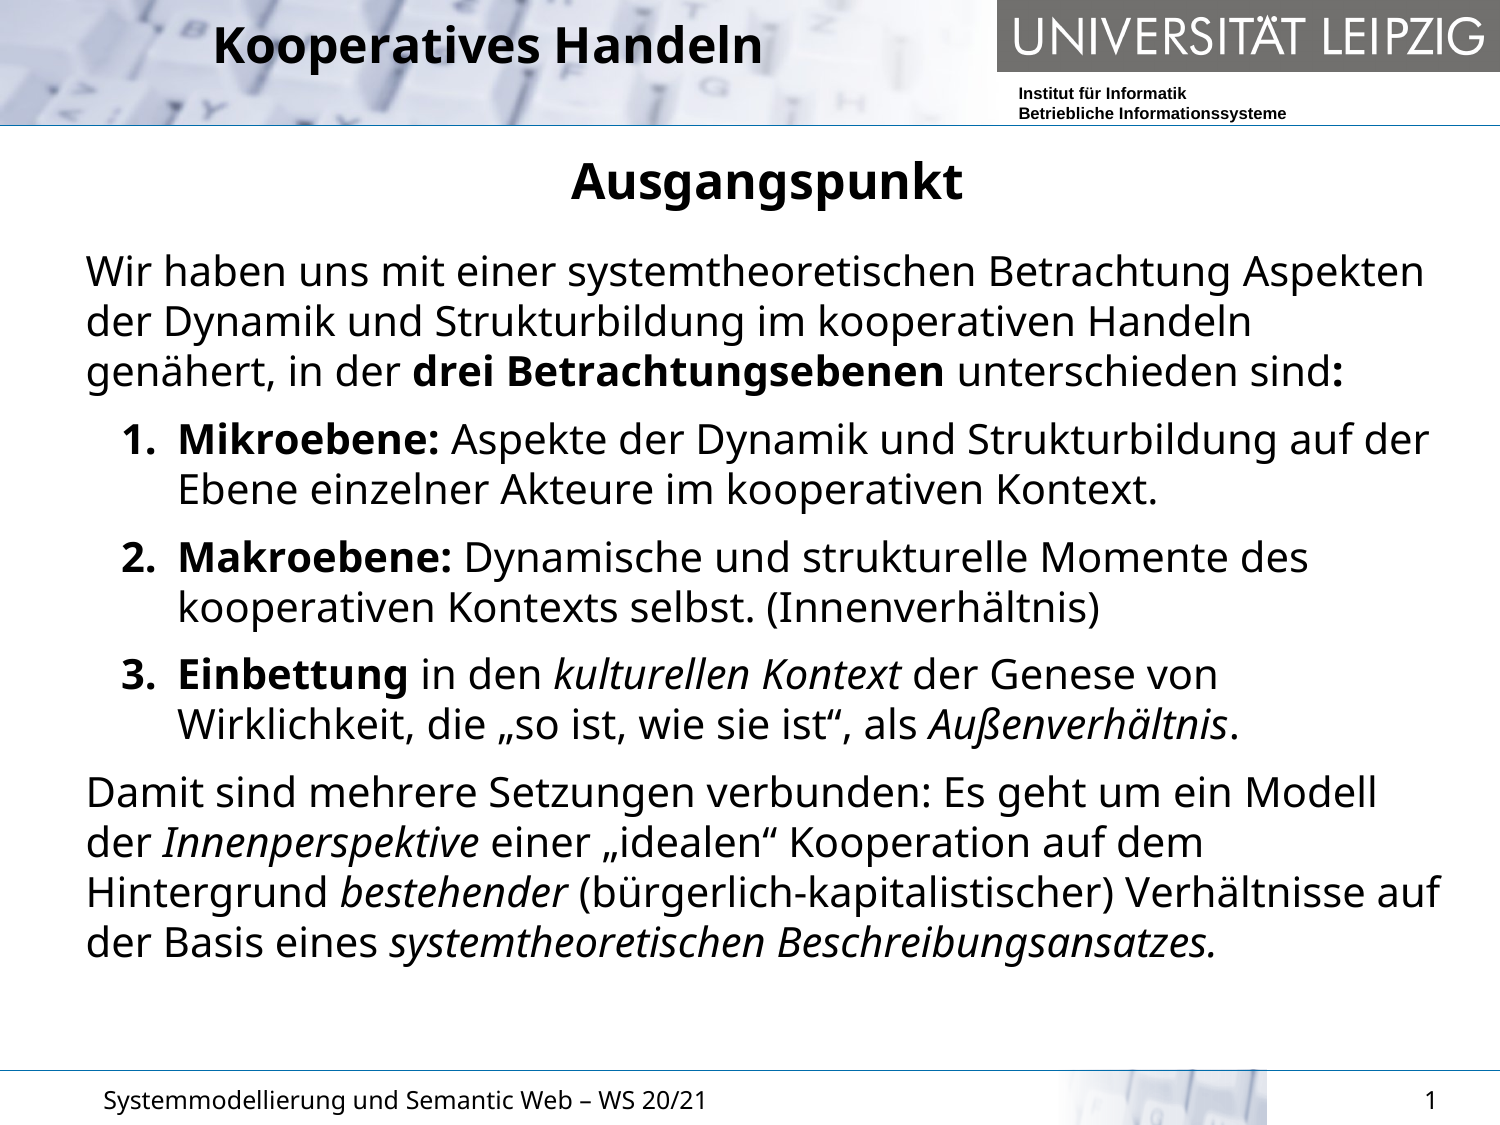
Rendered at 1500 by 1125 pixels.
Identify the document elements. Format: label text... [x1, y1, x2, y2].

picture [1057, 1071, 1267, 1125]
picture [0, 0, 1500, 125]
text_box Ausgangspunkt Wir haben uns mit einer systemtheoretischen Betrachtung Aspekten der Dynamik und Strukturbildung im kooperativen Handeln genähert, in der drei Betrachtungsebenen unterschieden sind: Mikroebene: Aspekte der Dynamik und Strukturbildung auf der Ebene einzelner Akteure im kooperativen Kontext. Makroebene: Dynamische und strukturelle Momente des kooperativen Kontexts selbst. (Innenverhältnis) Einbettung in den kulturellen Kontext der Genese von Wirklichkeit, die „so ist, wie sie ist“, als Außenverhältnis. Damit sind mehrere Setzungen verbunden: Es geht um ein Modell der Innenperspektive einer „idealen“ Kooperation auf dem Hintergrund bestehender (bürgerlich-kapitalistischer) Verhältnisse auf der Basis eines systemtheoretischen Beschreibungsansatzes. [70, 141, 1465, 974]
text_box Kooperatives Handeln [197, 5, 780, 81]
